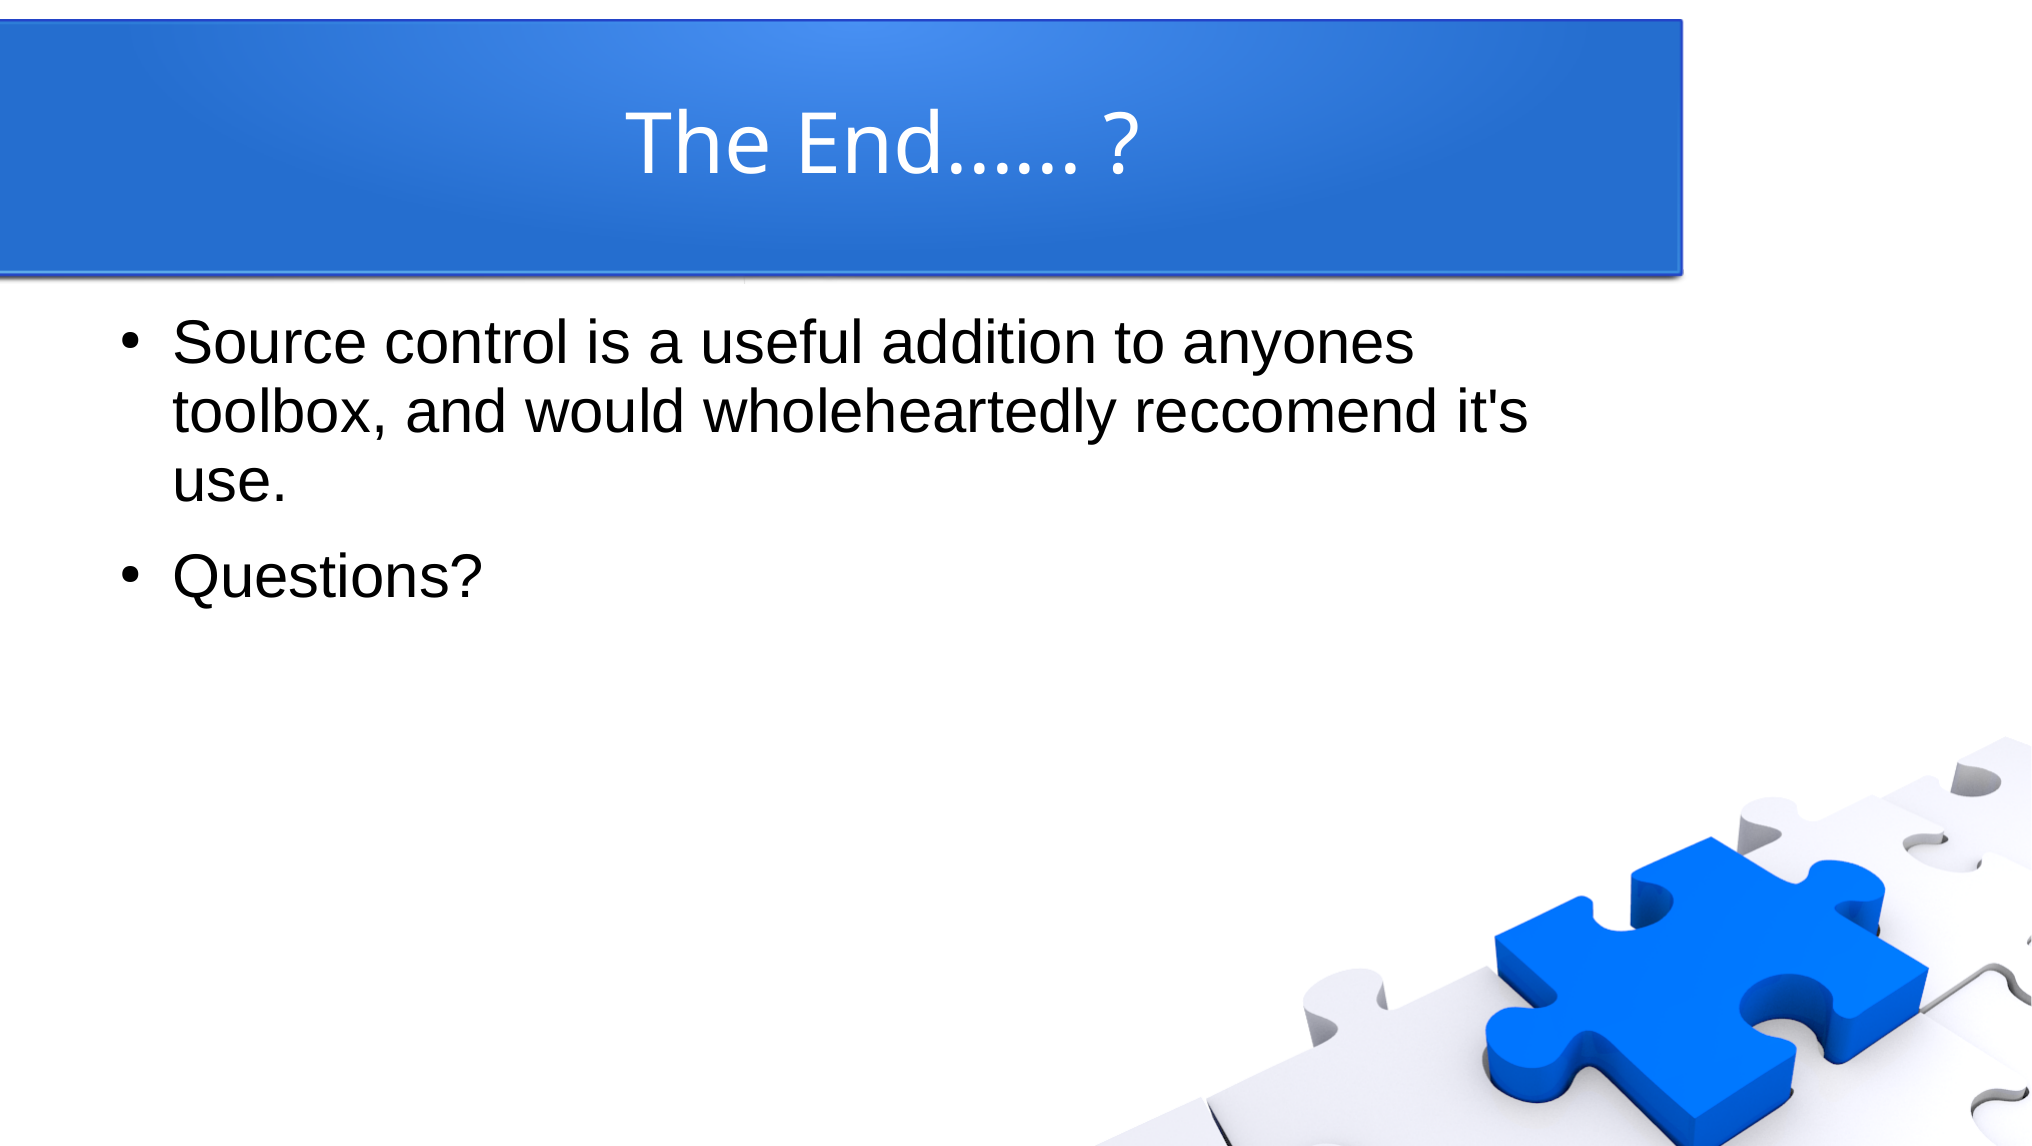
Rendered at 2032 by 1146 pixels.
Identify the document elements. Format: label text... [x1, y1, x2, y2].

picture [1071, 605, 2032, 1146]
picture [0, 19, 1689, 284]
title The End...... ? [101, 45, 1666, 237]
list Source control is a useful addition to anyones toolbox, and would wholeheartedly reccomend it's use. Questions? [101, 307, 1619, 972]
